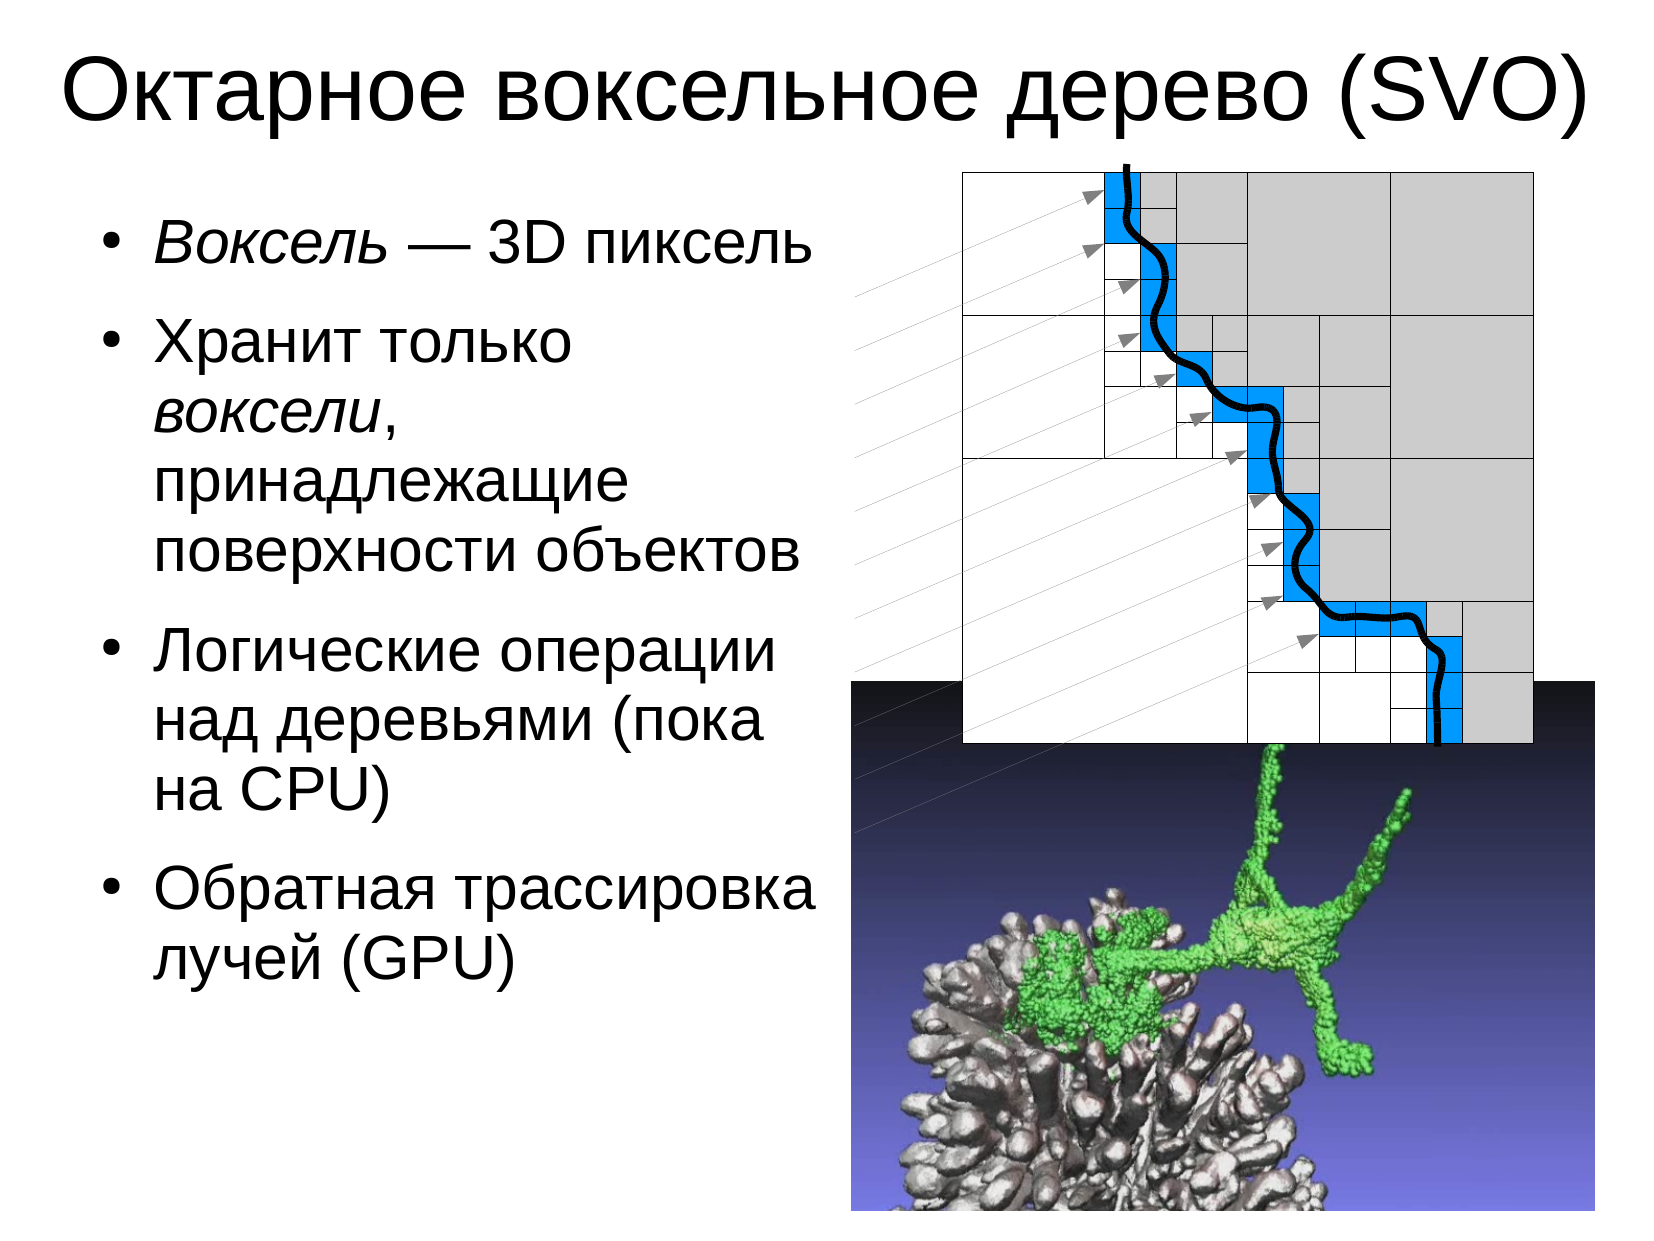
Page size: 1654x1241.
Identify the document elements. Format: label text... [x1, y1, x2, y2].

chart [590, 118, 1654, 857]
picture [851, 857, 1595, 1211]
list Воксель — 3D пиксель Хранит только воксели, принадлежащие поверхности объектов Логические операции над деревьями (пока на CPU) Обратная трассировка лучей (GPU) [82, 206, 827, 1182]
title Октарное воксельное дерево (SVO) [29, 29, 1625, 148]
